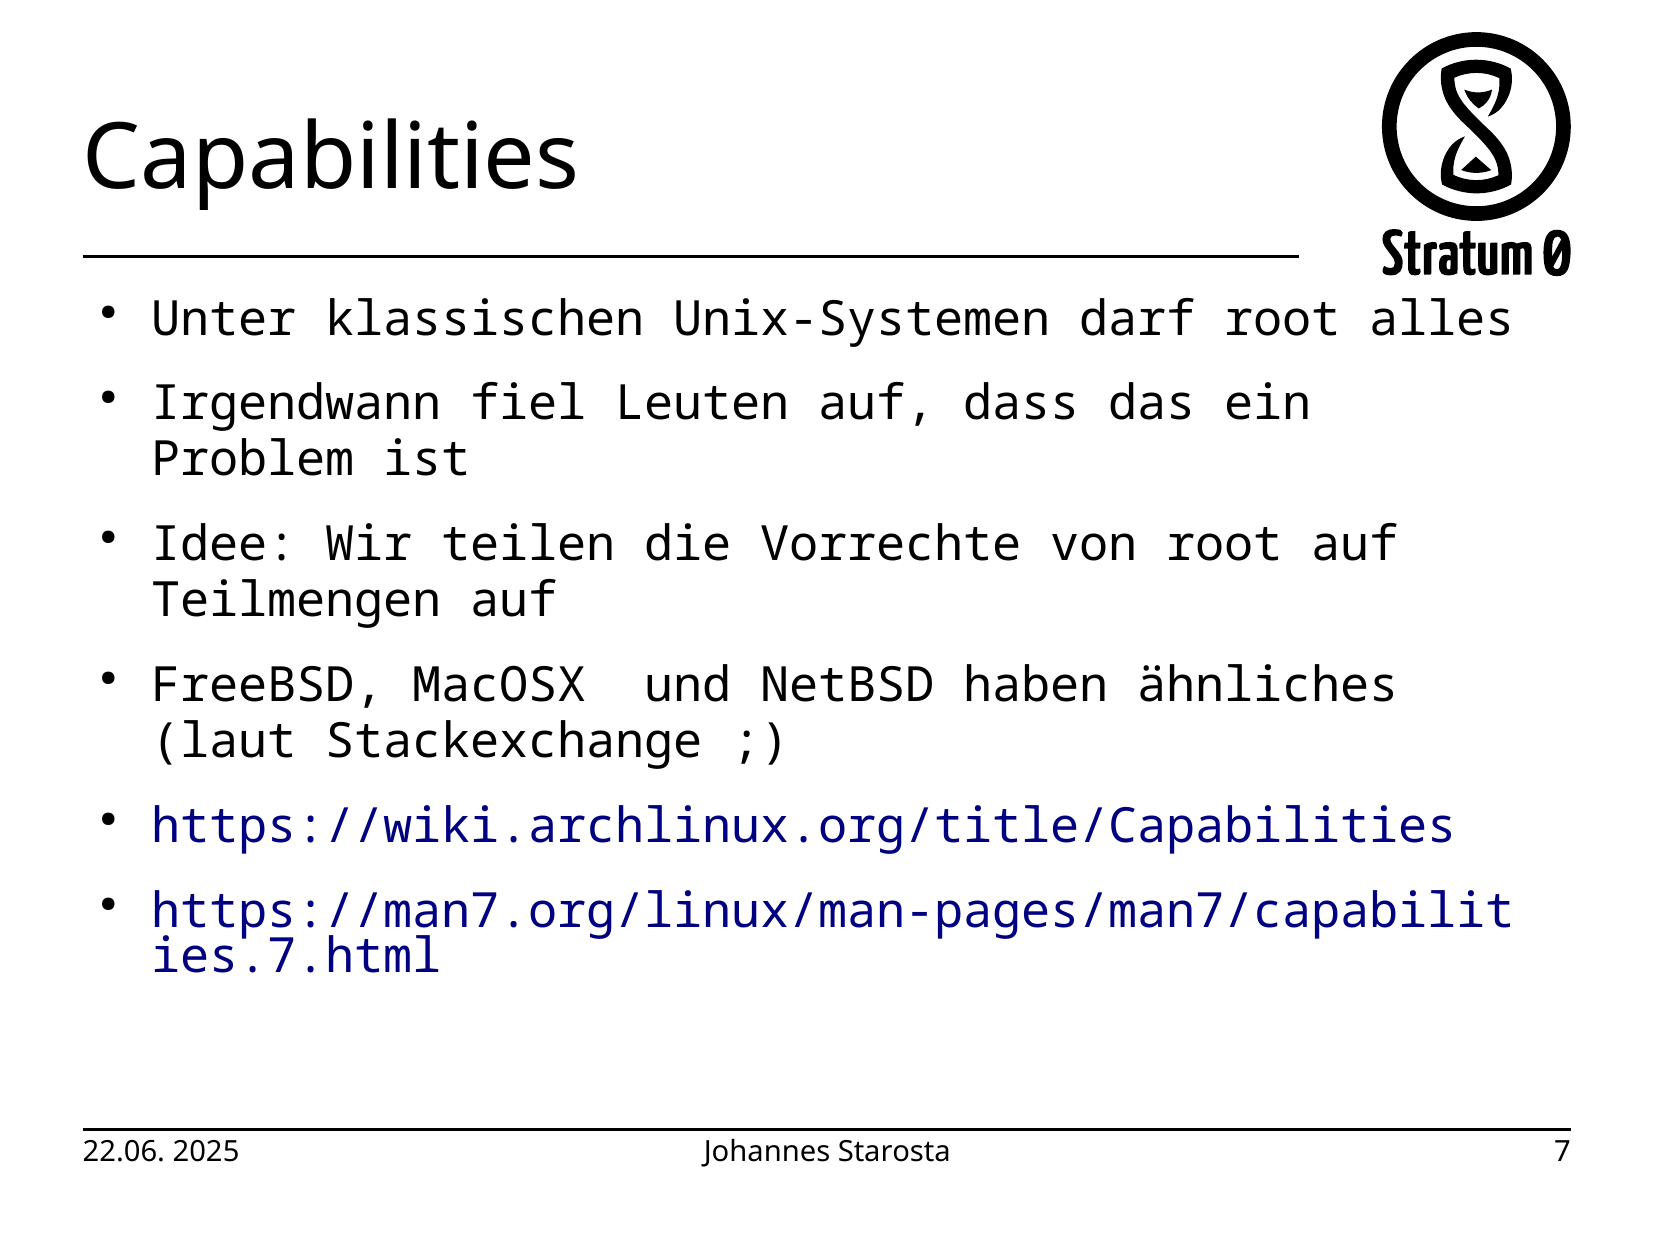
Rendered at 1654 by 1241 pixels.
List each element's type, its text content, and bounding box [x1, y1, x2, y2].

list Unter klassischen Unix-Systemen darf root alles Irgendwann fiel Leuten auf, dass das ein Problem ist Idee: Wir teilen die Vorrechte von root auf Teilmengen auf FreeBSD, MacOSX und NetBSD haben ähnliches (laut Stackexchange ;) https://wiki.archlinux.org/title/Capabilities https://man7.org/linux/man-pages/man7/capabilities.7.html [82, 290, 1538, 1010]
title Capabilities [82, 49, 1300, 257]
